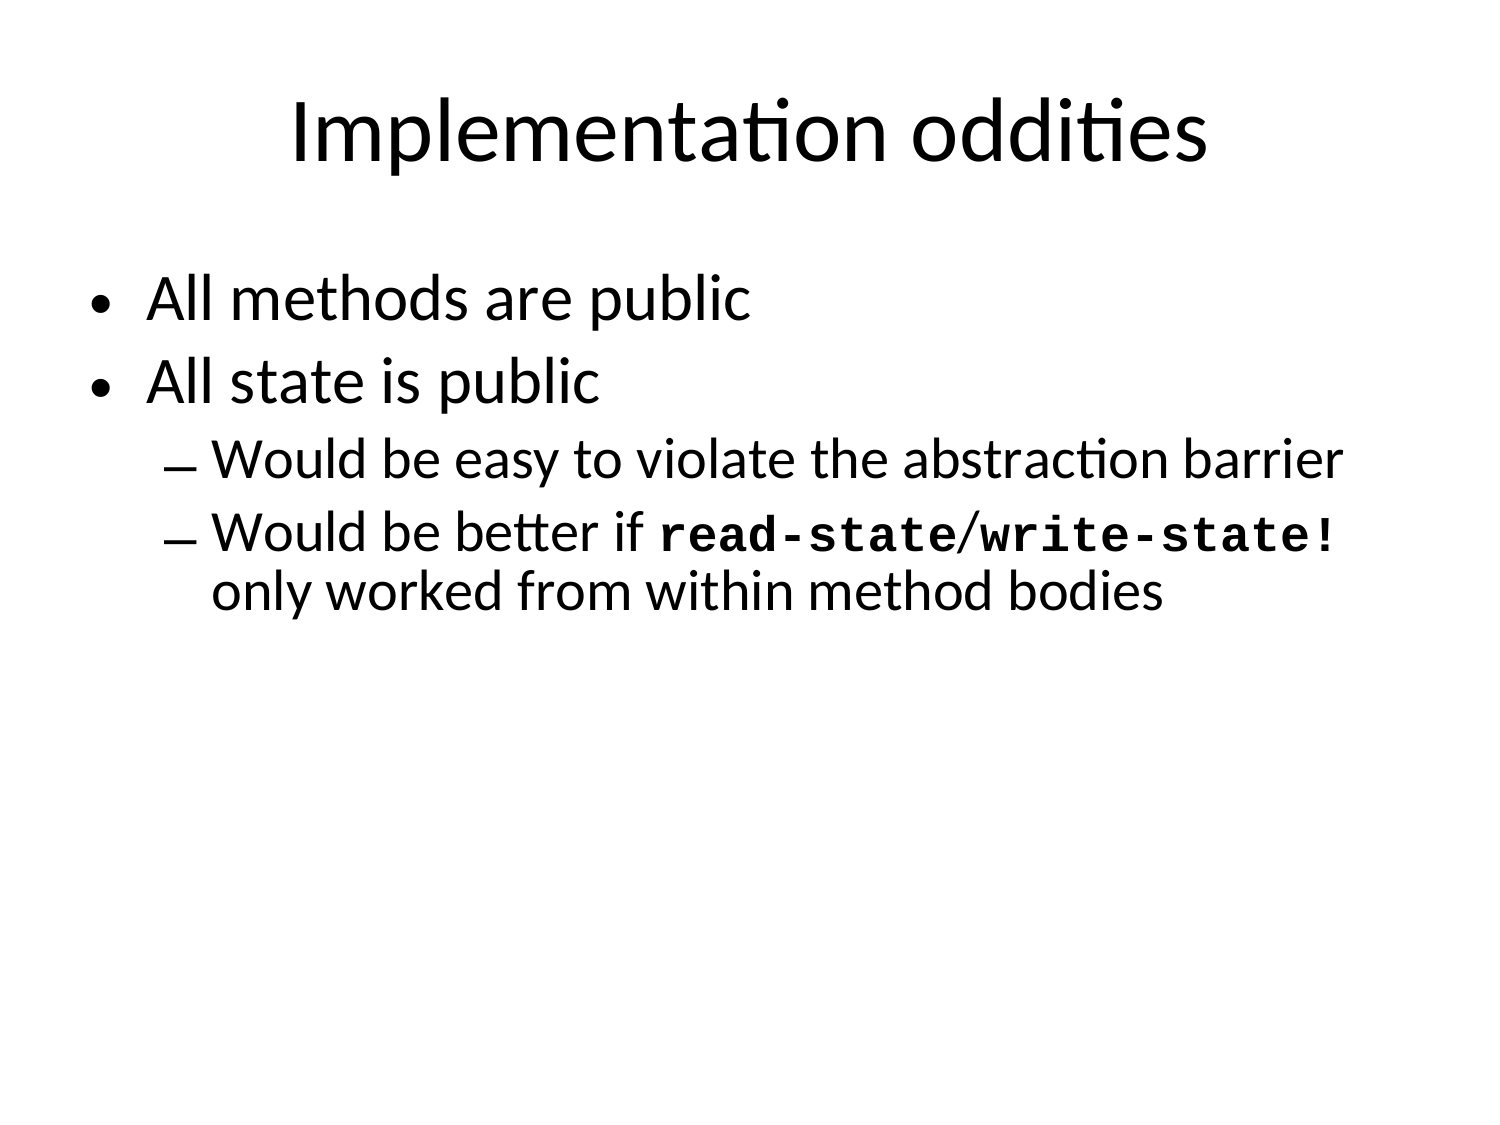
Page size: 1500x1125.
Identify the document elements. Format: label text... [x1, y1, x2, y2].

title Implementation oddities [75, 45, 1426, 233]
list All methods are public All state is public Would be easy to violate the abstraction barrier Would be better if read-state/write-state! only worked from within method bodies [75, 262, 1426, 1006]
